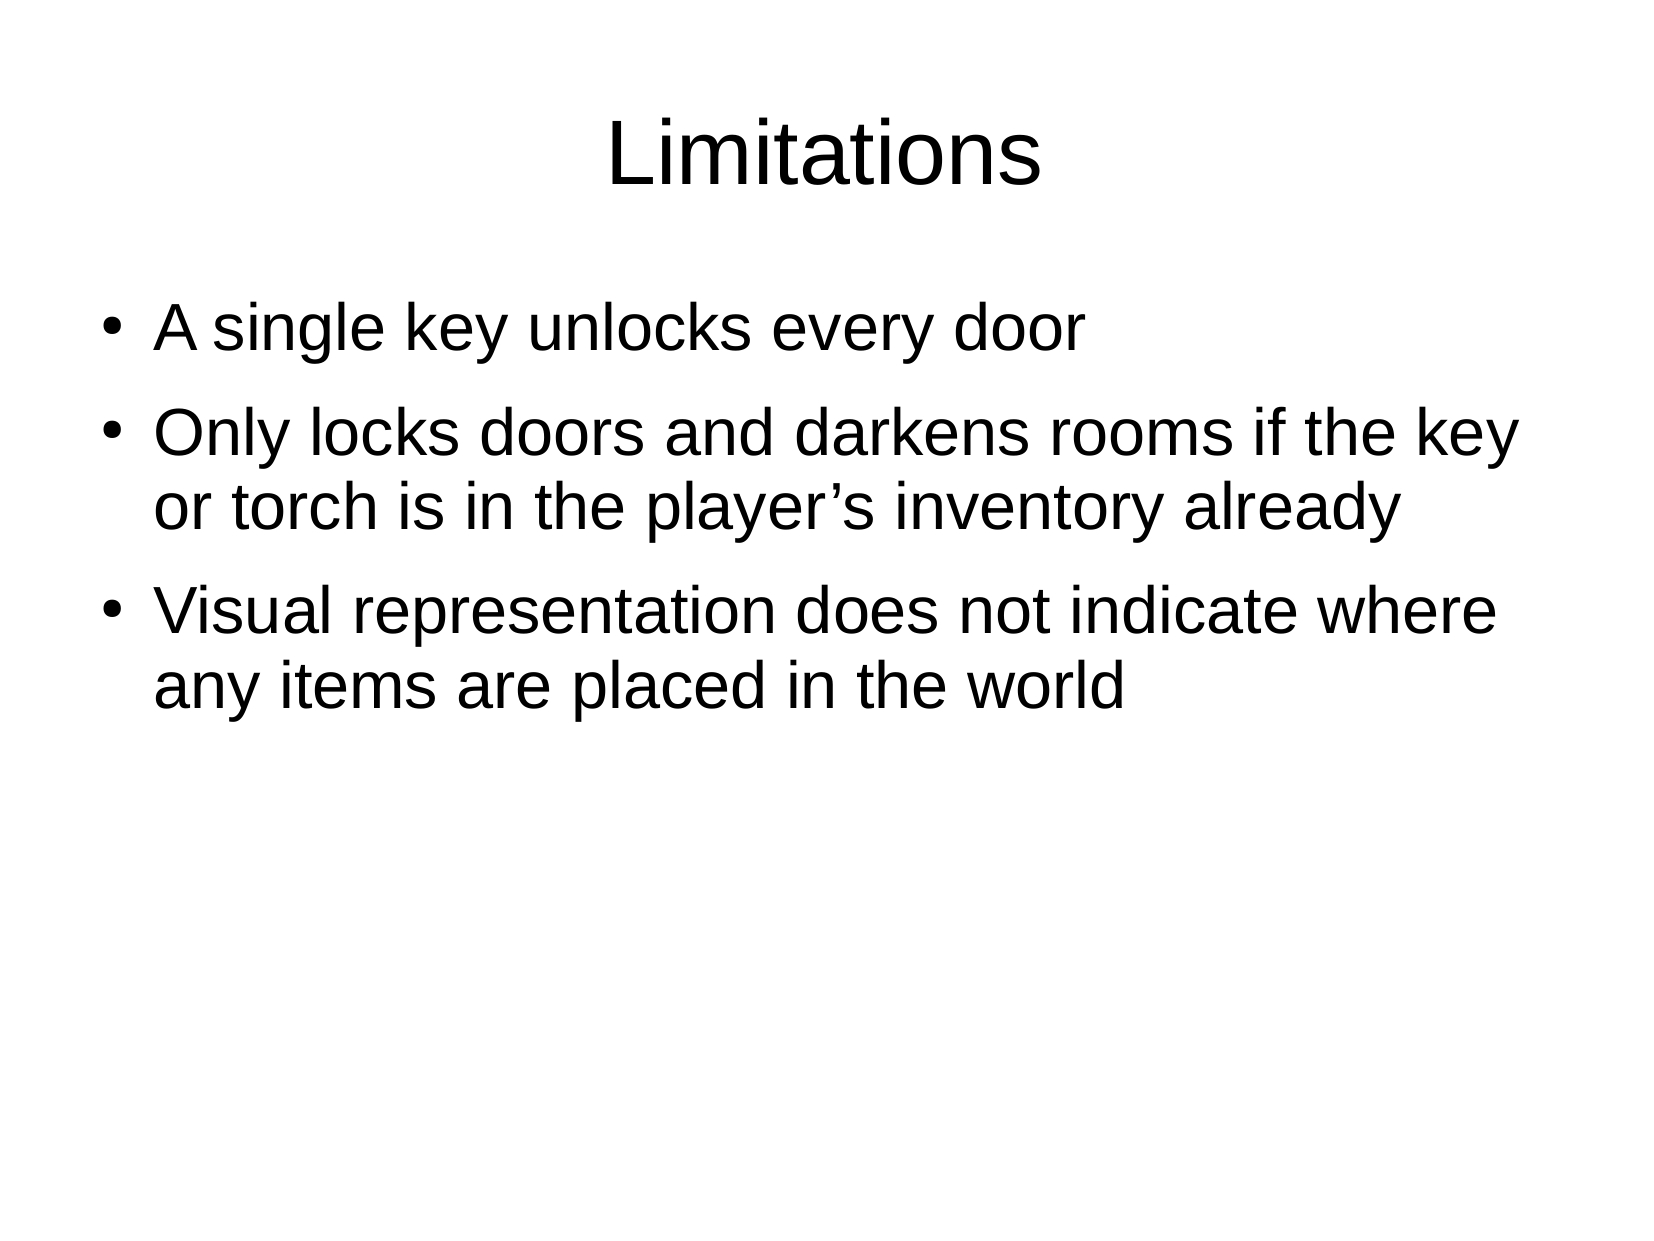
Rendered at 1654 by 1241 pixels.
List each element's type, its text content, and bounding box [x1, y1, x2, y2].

title Limitations [82, 49, 1571, 257]
list A single key unlocks every door Only locks doors and darkens rooms if the key or torch is in the player’s inventory already Visual representation does not indicate where any items are placed in the world [82, 290, 1571, 1010]
